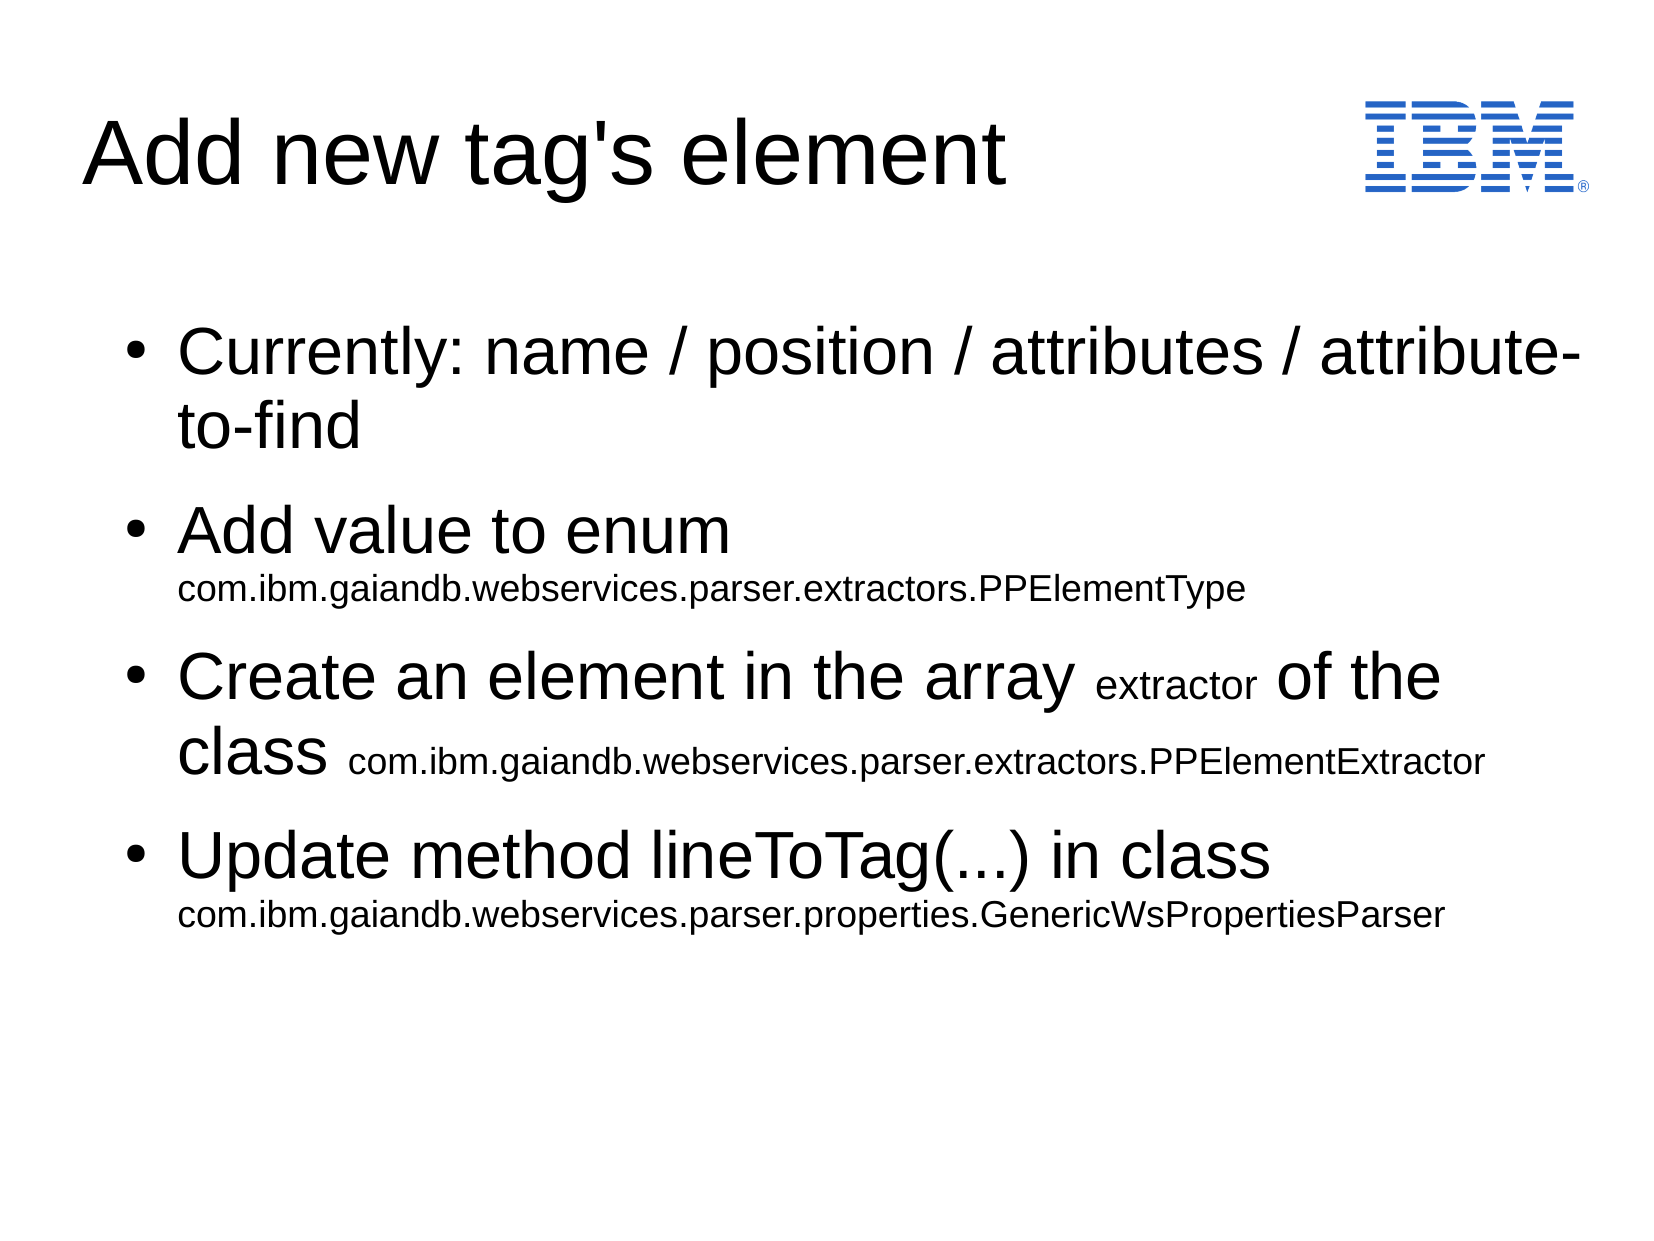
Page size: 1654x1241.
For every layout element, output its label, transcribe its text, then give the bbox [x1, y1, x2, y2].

title Add new tag's element [82, 49, 1571, 257]
picture [1358, 86, 1595, 207]
list Currently: name / position / attributes / attribute-to-find Add value to enum com.ibm.gaiandb.webservices.parser.extractors.PPElementType Create an element in the array extractor of the class com.ibm.gaiandb.webservices.parser.extractors.PPElementExtractor Update method lineToTag(...) in class com.ibm.gaiandb.webservices.parser.properties.GenericWsPropertiesParser [106, 313, 1595, 1133]
